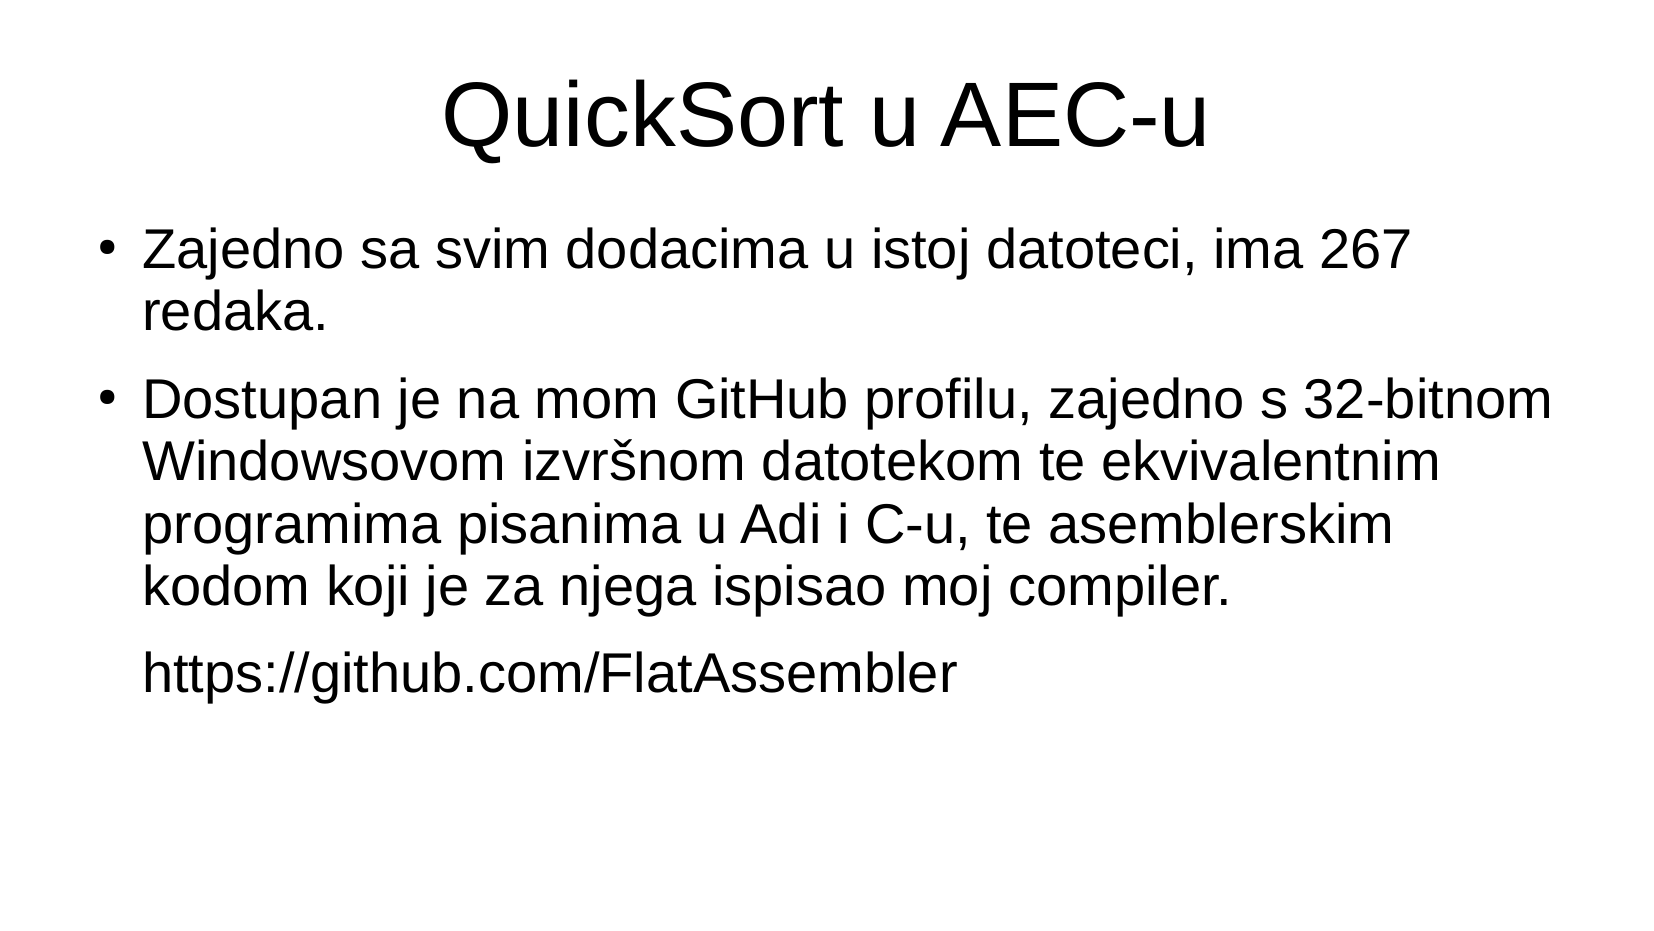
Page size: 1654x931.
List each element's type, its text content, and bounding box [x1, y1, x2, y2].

title QuickSort u AEC-u [82, 37, 1571, 193]
list Zajedno sa svim dodacima u istoj datoteci, ima 267 redaka. Dostupan je na mom GitHub profilu, zajedno s 32-bitnom Windowsovom izvršnom datotekom te ekvivalentnim programima pisanima u Adi i C-u, te asemblerskim kodom koji je za njega ispisao moj compiler. https://github.com/FlatAssembler [82, 217, 1571, 758]
